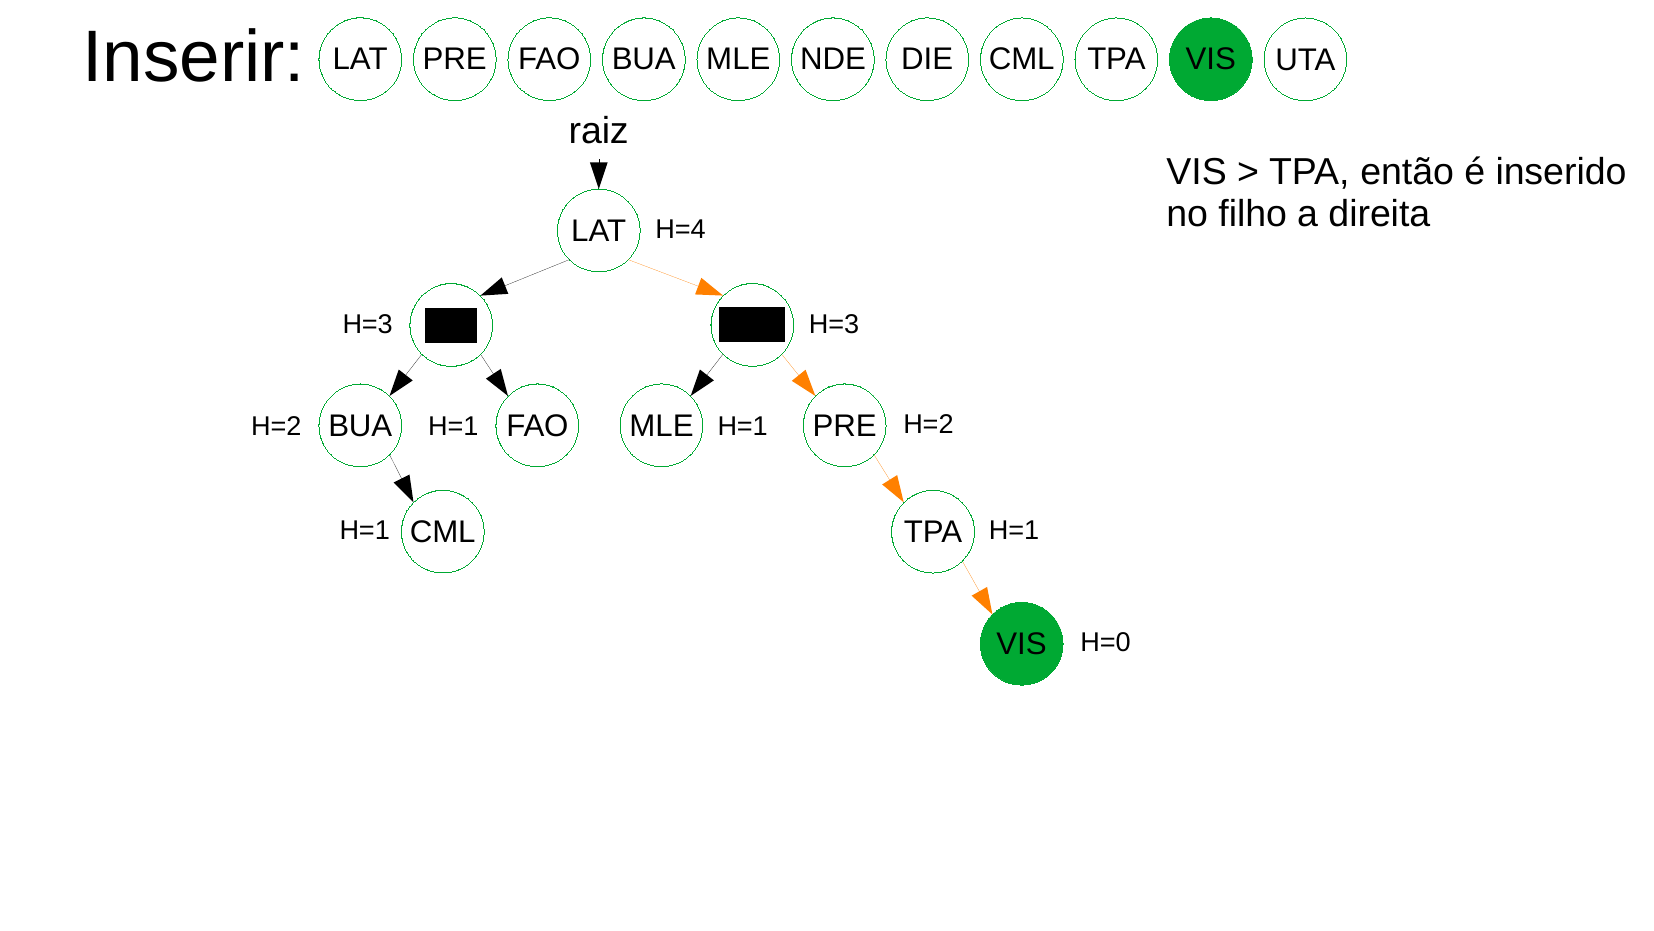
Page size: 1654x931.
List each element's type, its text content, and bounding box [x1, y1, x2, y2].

text_box H=1 [324, 507, 405, 553]
text_box H=4 [640, 206, 721, 252]
text_box CML [980, 17, 1064, 101]
text_box H=3 [327, 301, 408, 347]
text_box H=1 [702, 403, 783, 449]
text_box VIS [980, 602, 1064, 686]
text_box FAO [507, 17, 591, 101]
text_box H=1 [974, 507, 1055, 553]
text_box H=0 [1065, 619, 1146, 666]
text_box NDE [711, 283, 794, 367]
text_box NDE [791, 17, 875, 101]
text_box VIS [1169, 17, 1253, 101]
text_box raiz [553, 102, 644, 160]
text_box LAT [557, 189, 640, 272]
text_box CML [401, 490, 485, 573]
text_box PRE [413, 17, 497, 101]
text_box MLE [696, 17, 780, 101]
text_box PRE [803, 383, 887, 467]
text_box TPA [1074, 17, 1158, 101]
text_box DIE [885, 17, 969, 101]
text_box H=2 [888, 401, 969, 447]
text_box BUA [318, 383, 402, 467]
text_box H=3 [794, 301, 875, 347]
title Inserir: [82, 0, 319, 134]
text_box FAO [495, 383, 579, 467]
text_box VIS > TPA, então é inserido no filho a direita [1151, 142, 1642, 242]
text_box MLE [620, 383, 702, 467]
text_box LAT [318, 17, 402, 101]
text_box UTA [1264, 17, 1347, 101]
text_box TPA [891, 490, 975, 574]
text_box H=2 [236, 403, 317, 449]
text_box DIE [409, 283, 493, 367]
text_box H=1 [413, 403, 494, 449]
text_box BUA [602, 17, 686, 101]
